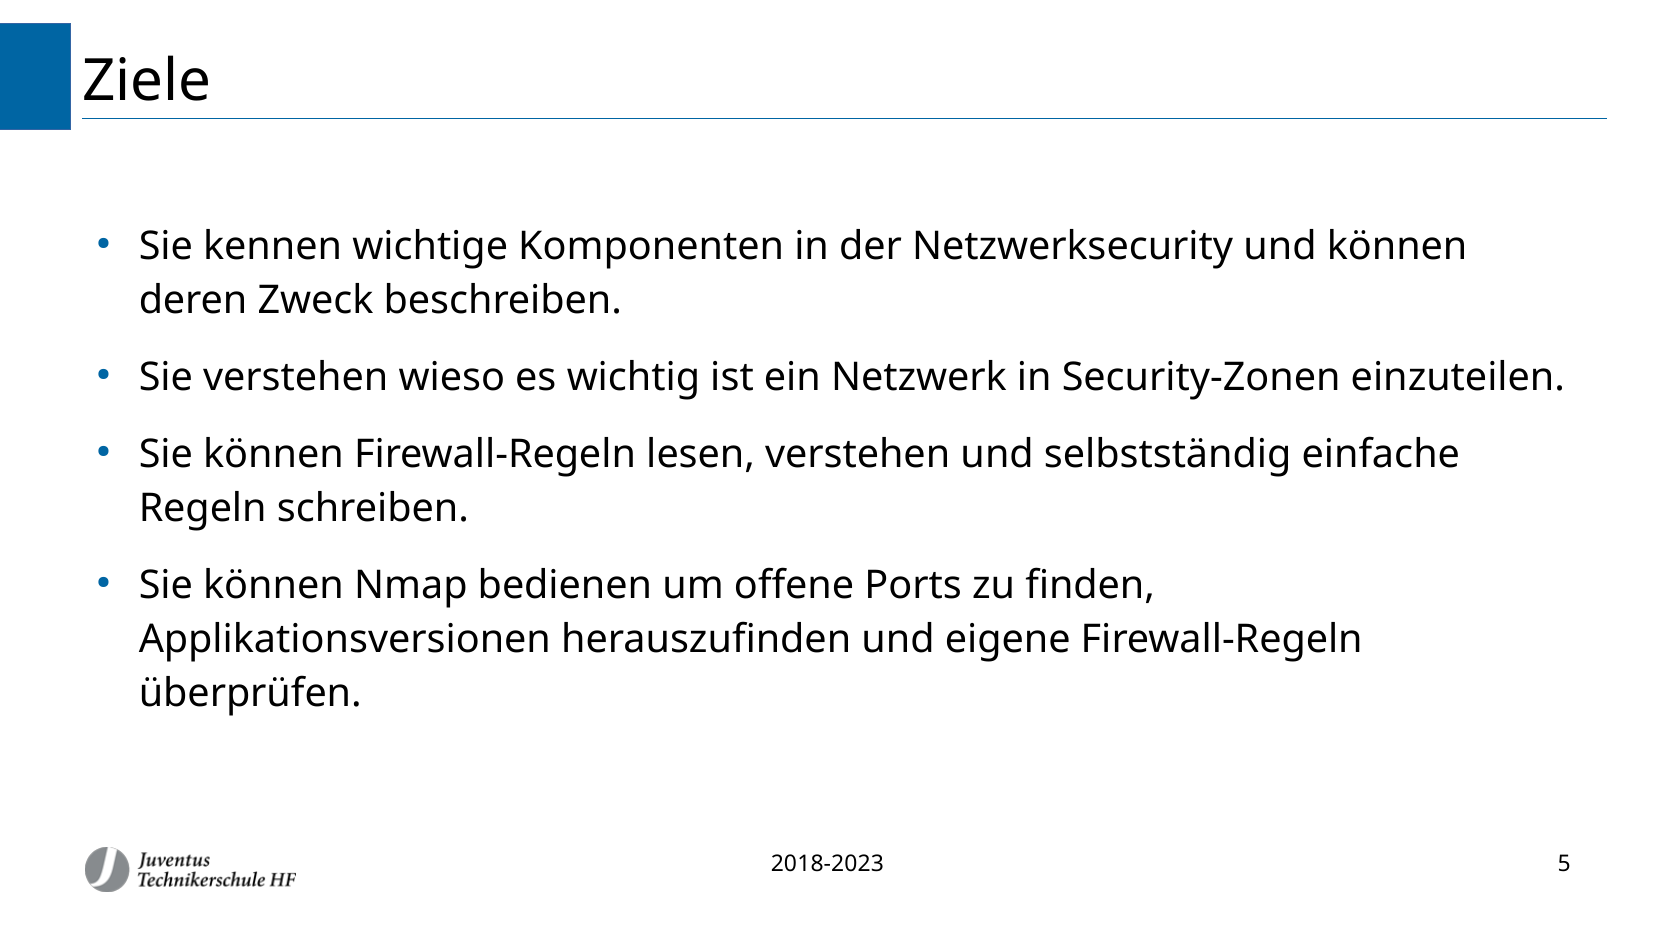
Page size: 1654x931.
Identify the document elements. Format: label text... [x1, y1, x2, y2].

picture [85, 847, 296, 892]
list Sie kennen wichtige Komponenten in der Netzwerksecurity und können deren Zweck beschreiben. Sie verstehen wieso es wichtig ist ein Netzwerk in Security-Zonen einzuteilen. Sie können Firewall-Regeln lesen, verstehen und selbstständig einfache Regeln schreiben. Sie können Nmap bedienen um offene Ports zu finden, Applikationsversionen herauszufinden und eigene Firewall-Regeln überprüfen. [82, 217, 1571, 758]
title Ziele [82, 37, 1571, 119]
